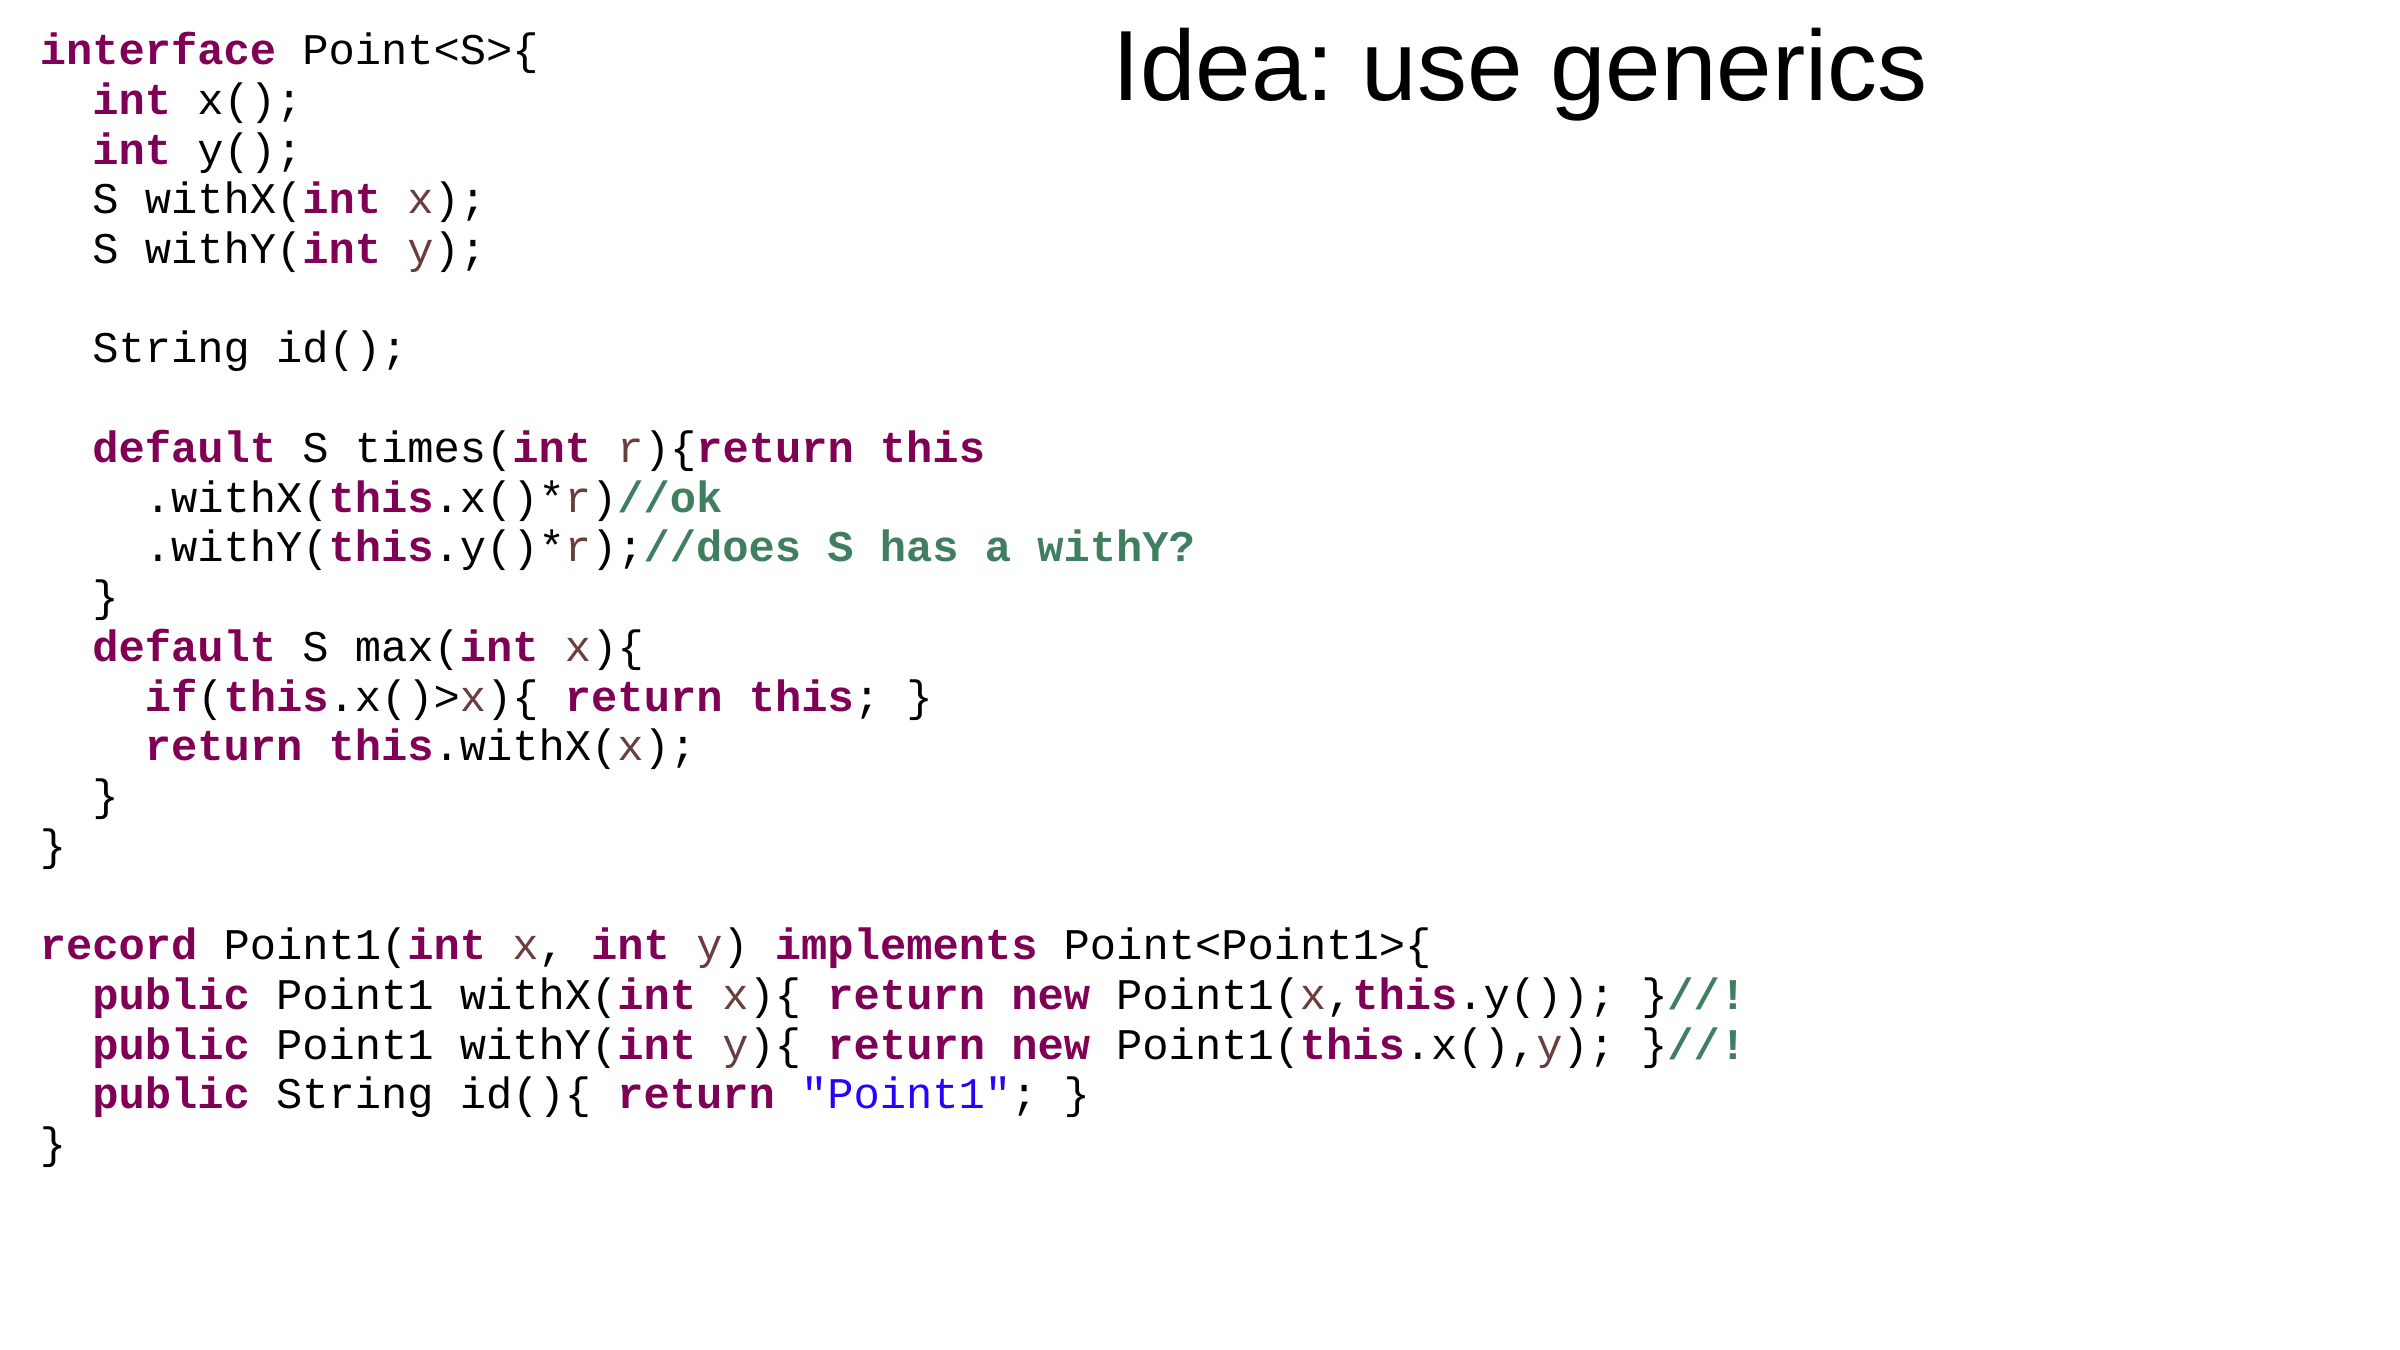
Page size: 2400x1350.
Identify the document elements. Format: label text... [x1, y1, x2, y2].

title Idea: use generics [300, 0, 2400, 179]
text_box interface Point<S>{ int x(); int y(); S withX(int x); S withY(int y); String id(); default S times(int r){return this .withX(this.x()*r)//ok .withY(this.y()*r);//does S has a withY? } default S max(int x){ if(this.x()>x){ return this; } return this.withX(x); } } record Point1(int x, int y) implements Point<Point1>{ public Point1 withX(int x){ return new Point1(x,this.y()); }//! public Point1 withY(int y){ return new Point1(this.x(),y); }//! public String id(){ return "Point1"; } } [25, 20, 2245, 1214]
